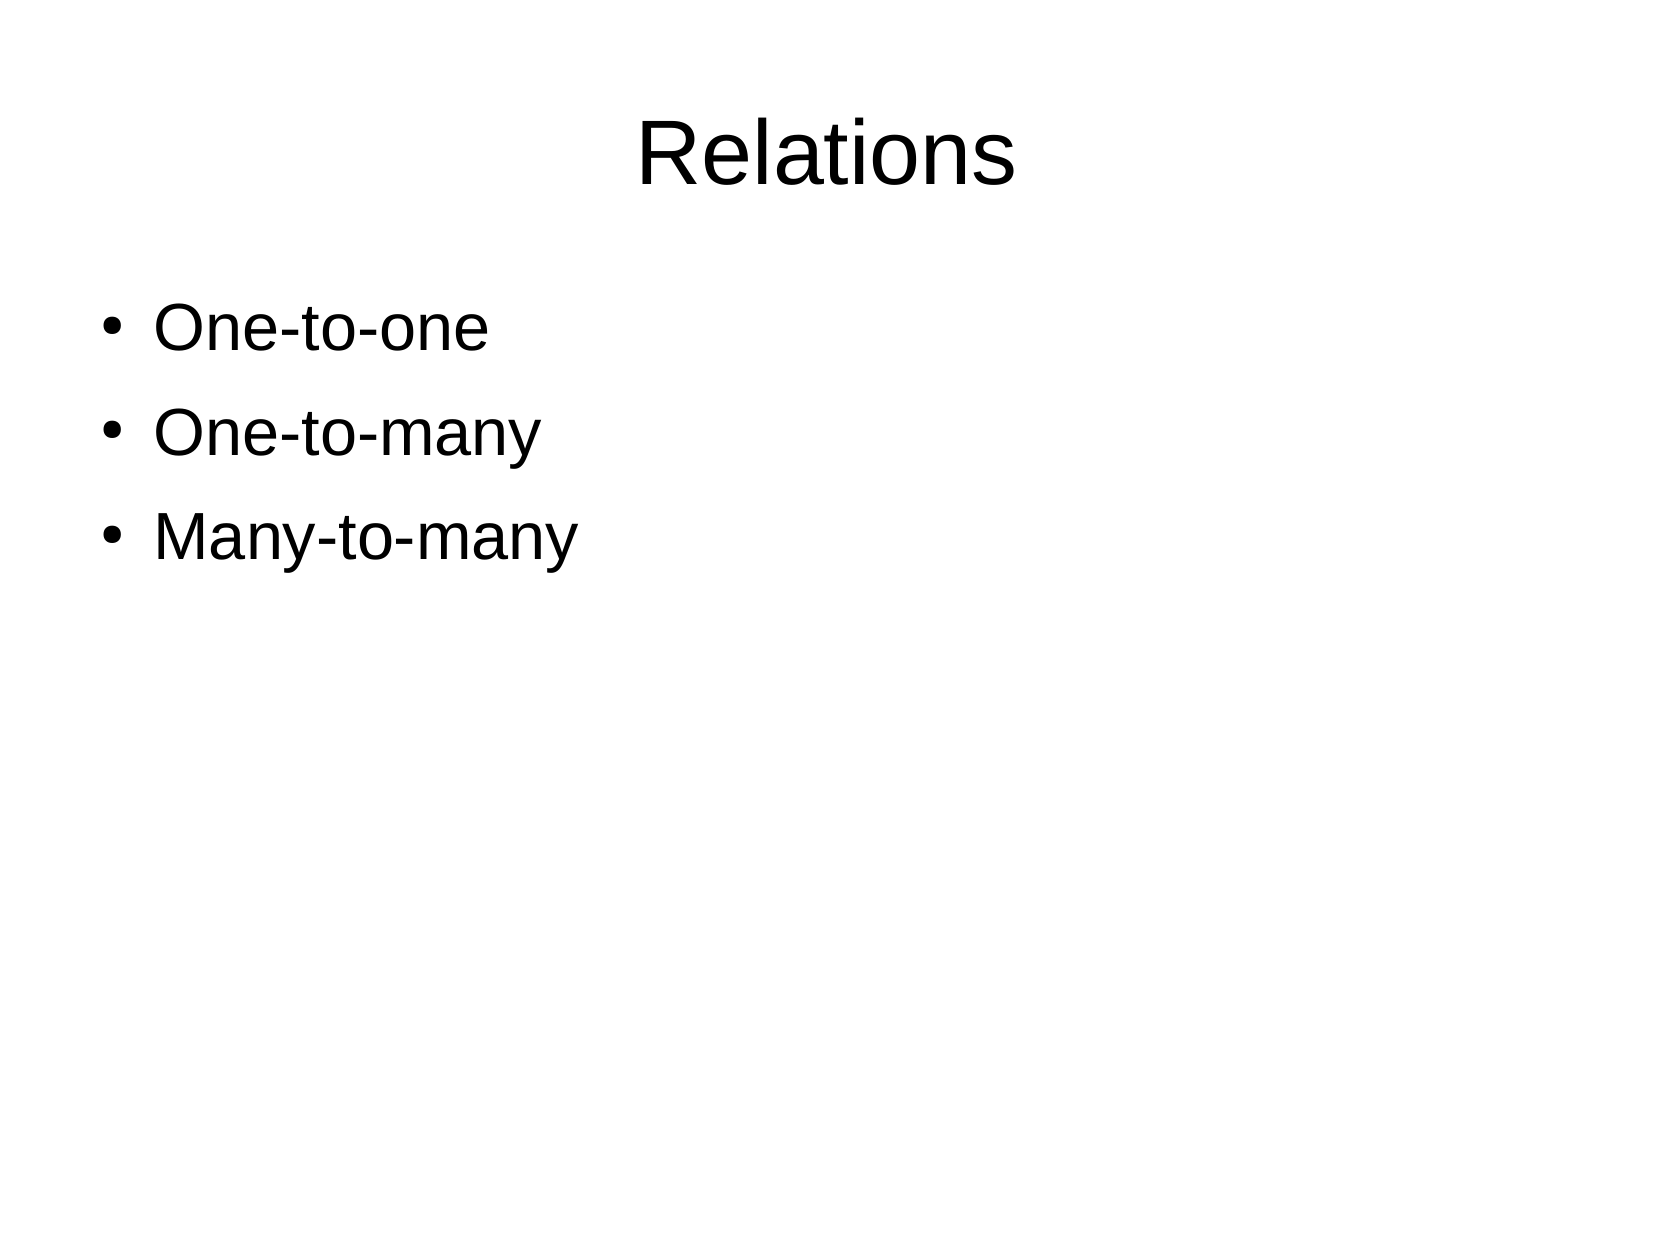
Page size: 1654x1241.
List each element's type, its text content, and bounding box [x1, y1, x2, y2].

list One-to-one One-to-many Many-to-many [82, 290, 1571, 1010]
title Relations [82, 49, 1571, 257]
